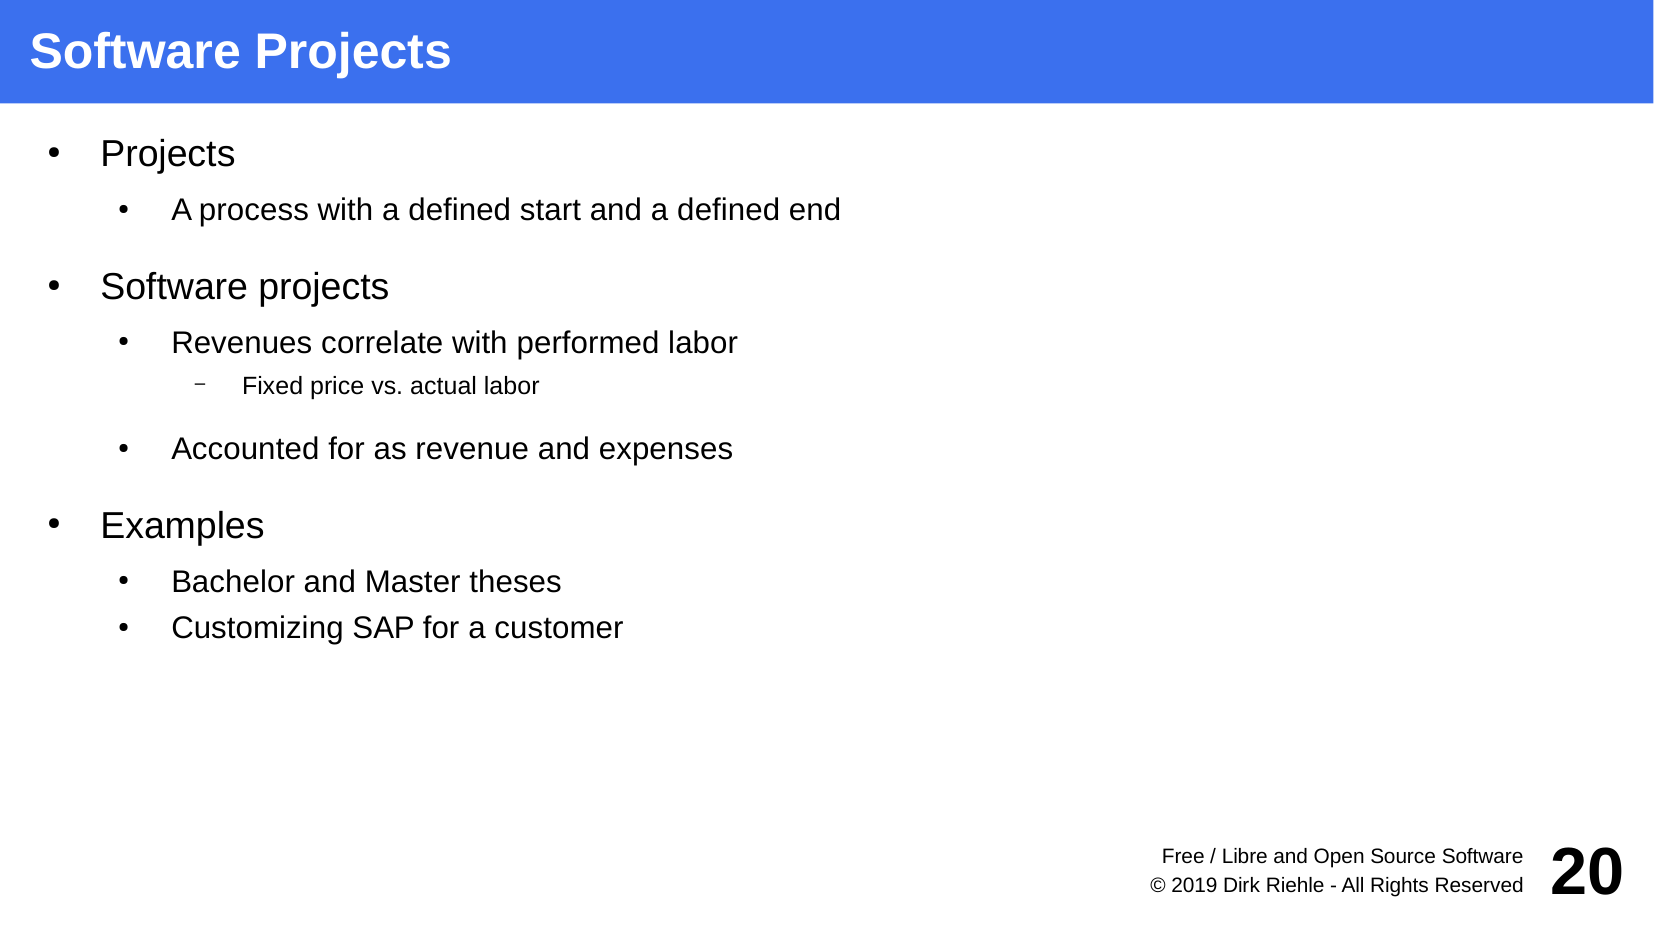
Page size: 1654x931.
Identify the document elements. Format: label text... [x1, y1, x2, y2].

title Software Projects [0, 0, 1654, 104]
list Projects A process with a defined start and a defined end Software projects Revenues correlate with performed labor Fixed price vs. actual labor Accounted for as revenue and expenses Examples Bachelor and Master theses Customizing SAP for a customer [29, 132, 1625, 813]
